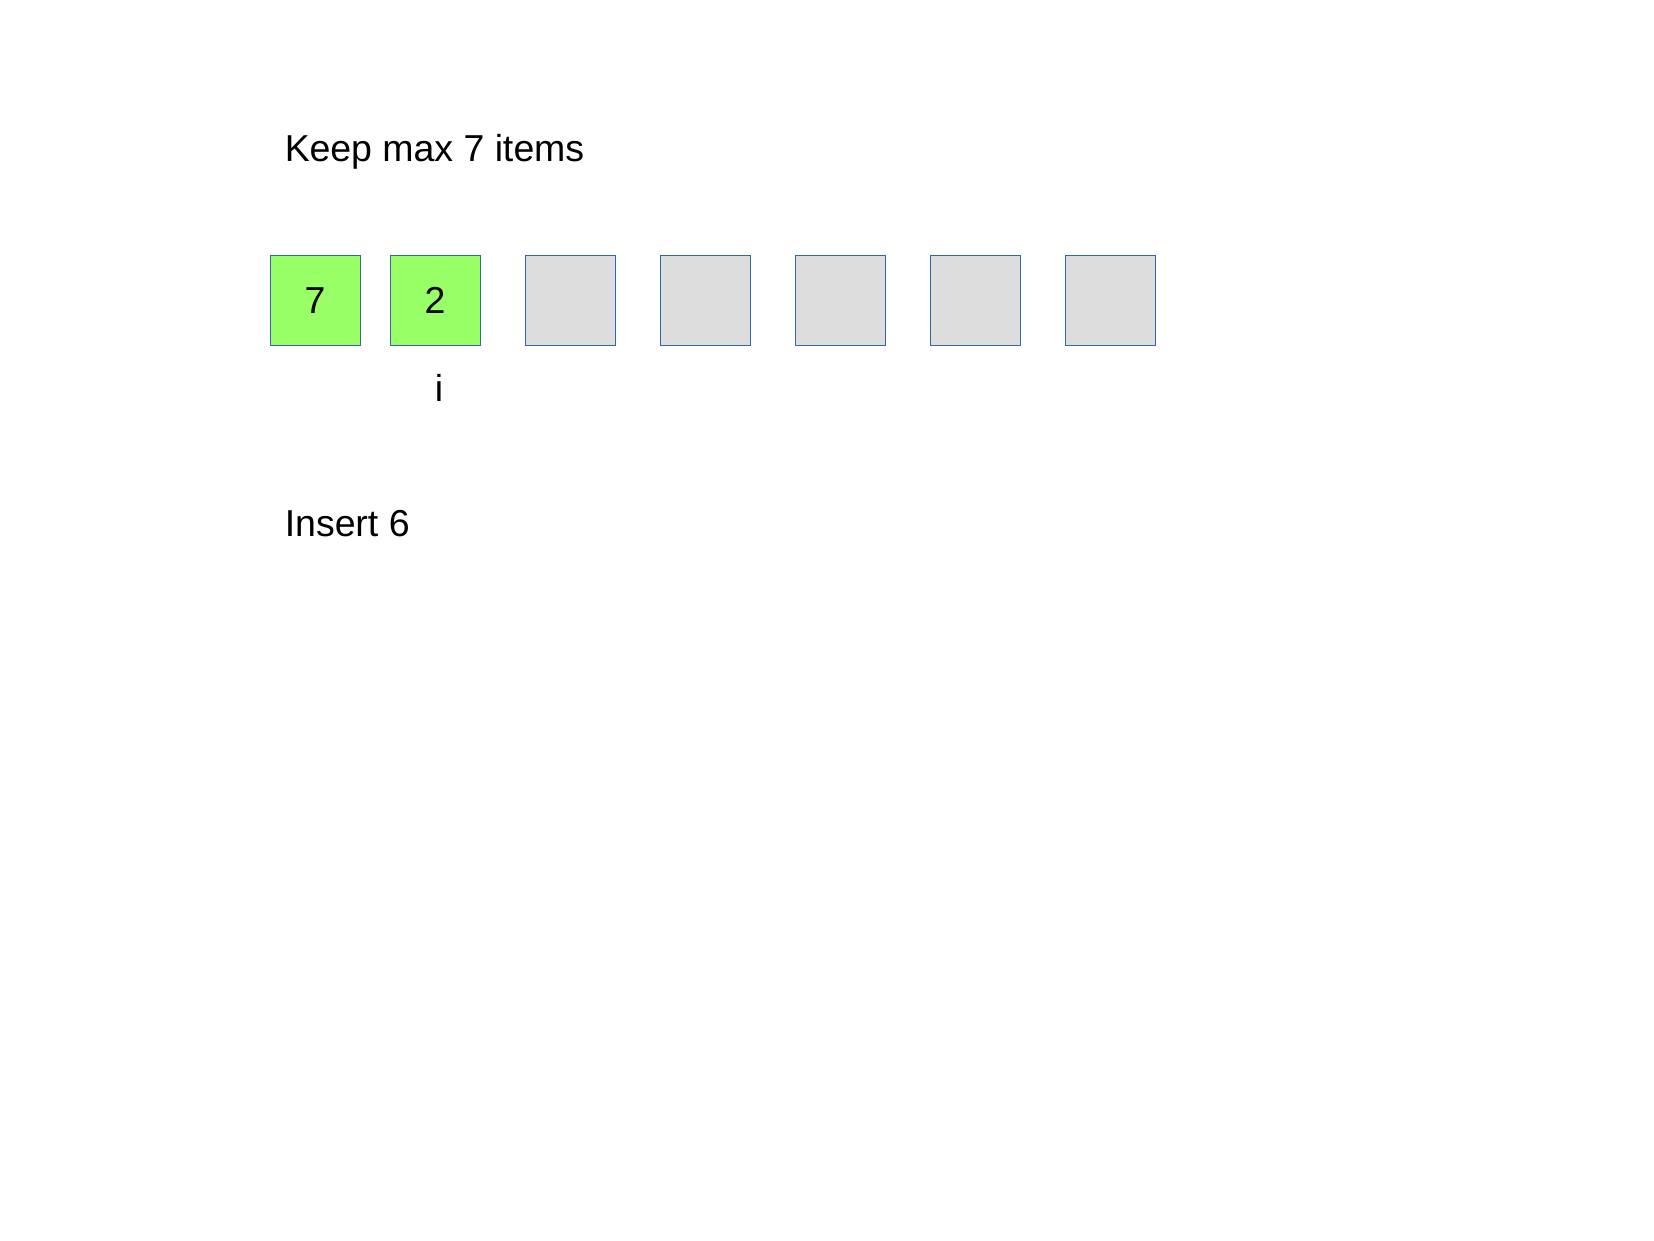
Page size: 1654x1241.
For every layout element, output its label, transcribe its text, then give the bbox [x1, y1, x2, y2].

text_box [525, 255, 616, 346]
text_box [660, 255, 751, 346]
text_box i [420, 360, 458, 417]
text_box Keep max 7 items [270, 120, 600, 177]
text_box [930, 255, 1021, 346]
text_box 2 [390, 255, 481, 346]
text_box Insert 6 [270, 495, 425, 552]
text_box [795, 255, 886, 346]
text_box [1065, 255, 1156, 346]
text_box 7 [270, 255, 361, 346]
